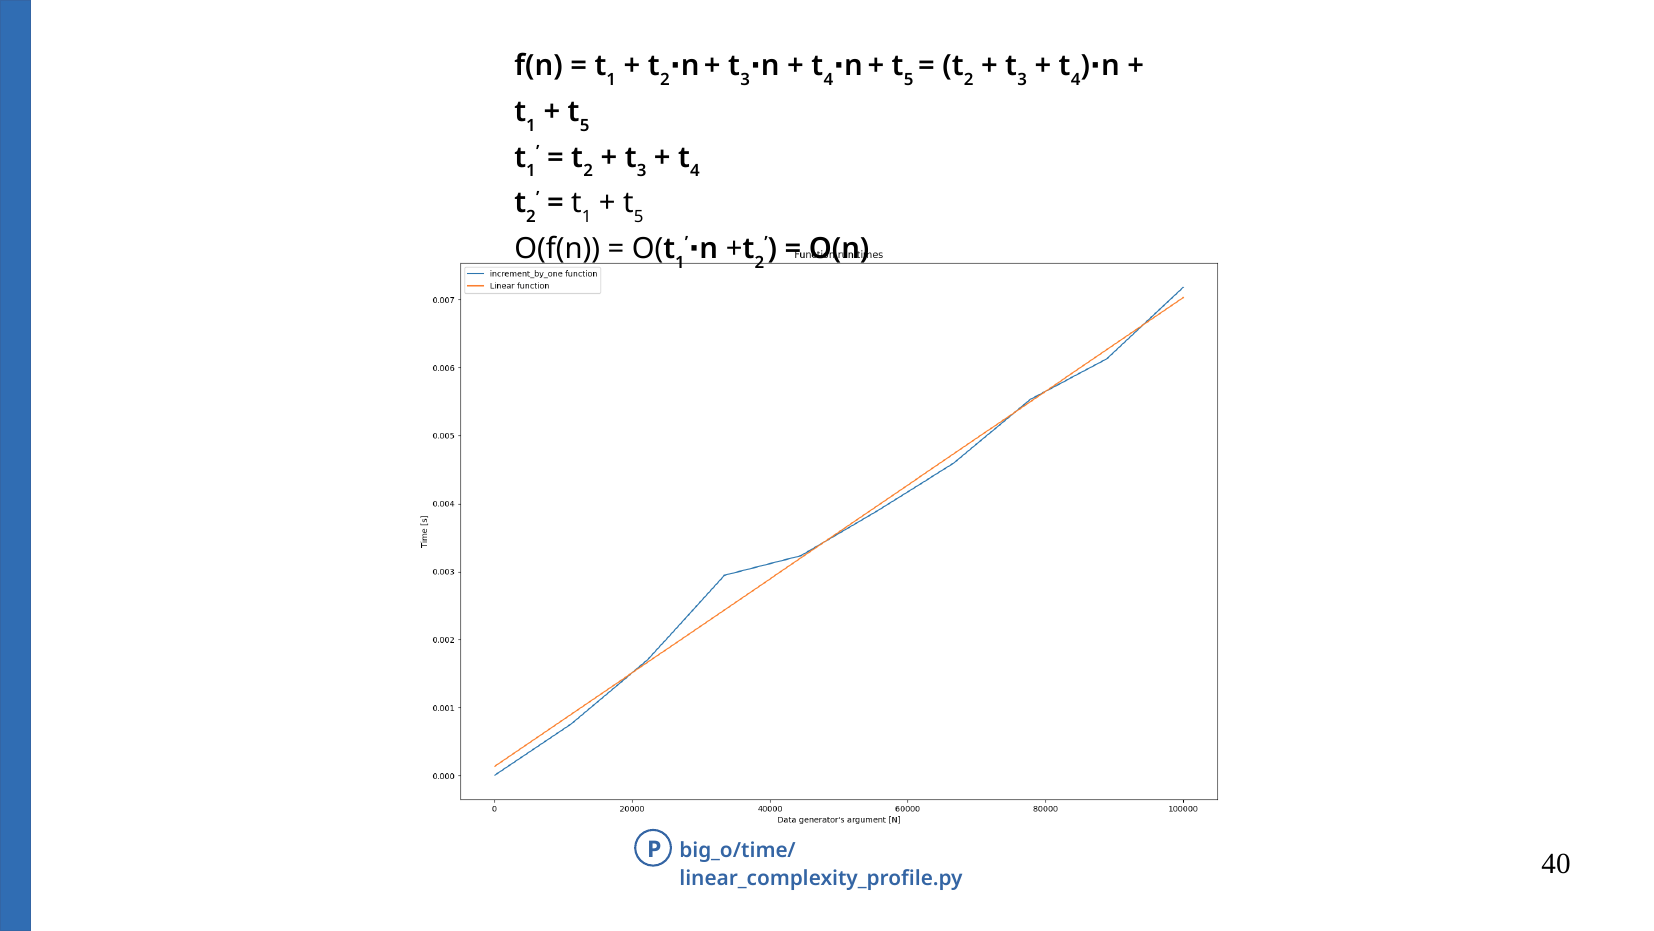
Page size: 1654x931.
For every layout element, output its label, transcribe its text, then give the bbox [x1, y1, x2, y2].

text_box f(n) = t1 + t2⋅n + t3⋅n + t4⋅n + t5 = (t2 + t3 + t4)⋅n + t1 + t5 t1’ = t2 + t3 + t4 t2’ = t1 + t5 O(f(n)) = O(t1’⋅n +t2’) = O(n) [499, 36, 1178, 224]
picture [843, 872, 903, 876]
text_box big_o/time/linear_complexity_profile.py [664, 827, 1087, 872]
text_box P [633, 826, 662, 873]
picture [683, 872, 804, 876]
text_box [0, 0, 31, 931]
picture [806, 872, 840, 876]
picture [906, 872, 916, 876]
picture [338, 179, 1315, 876]
